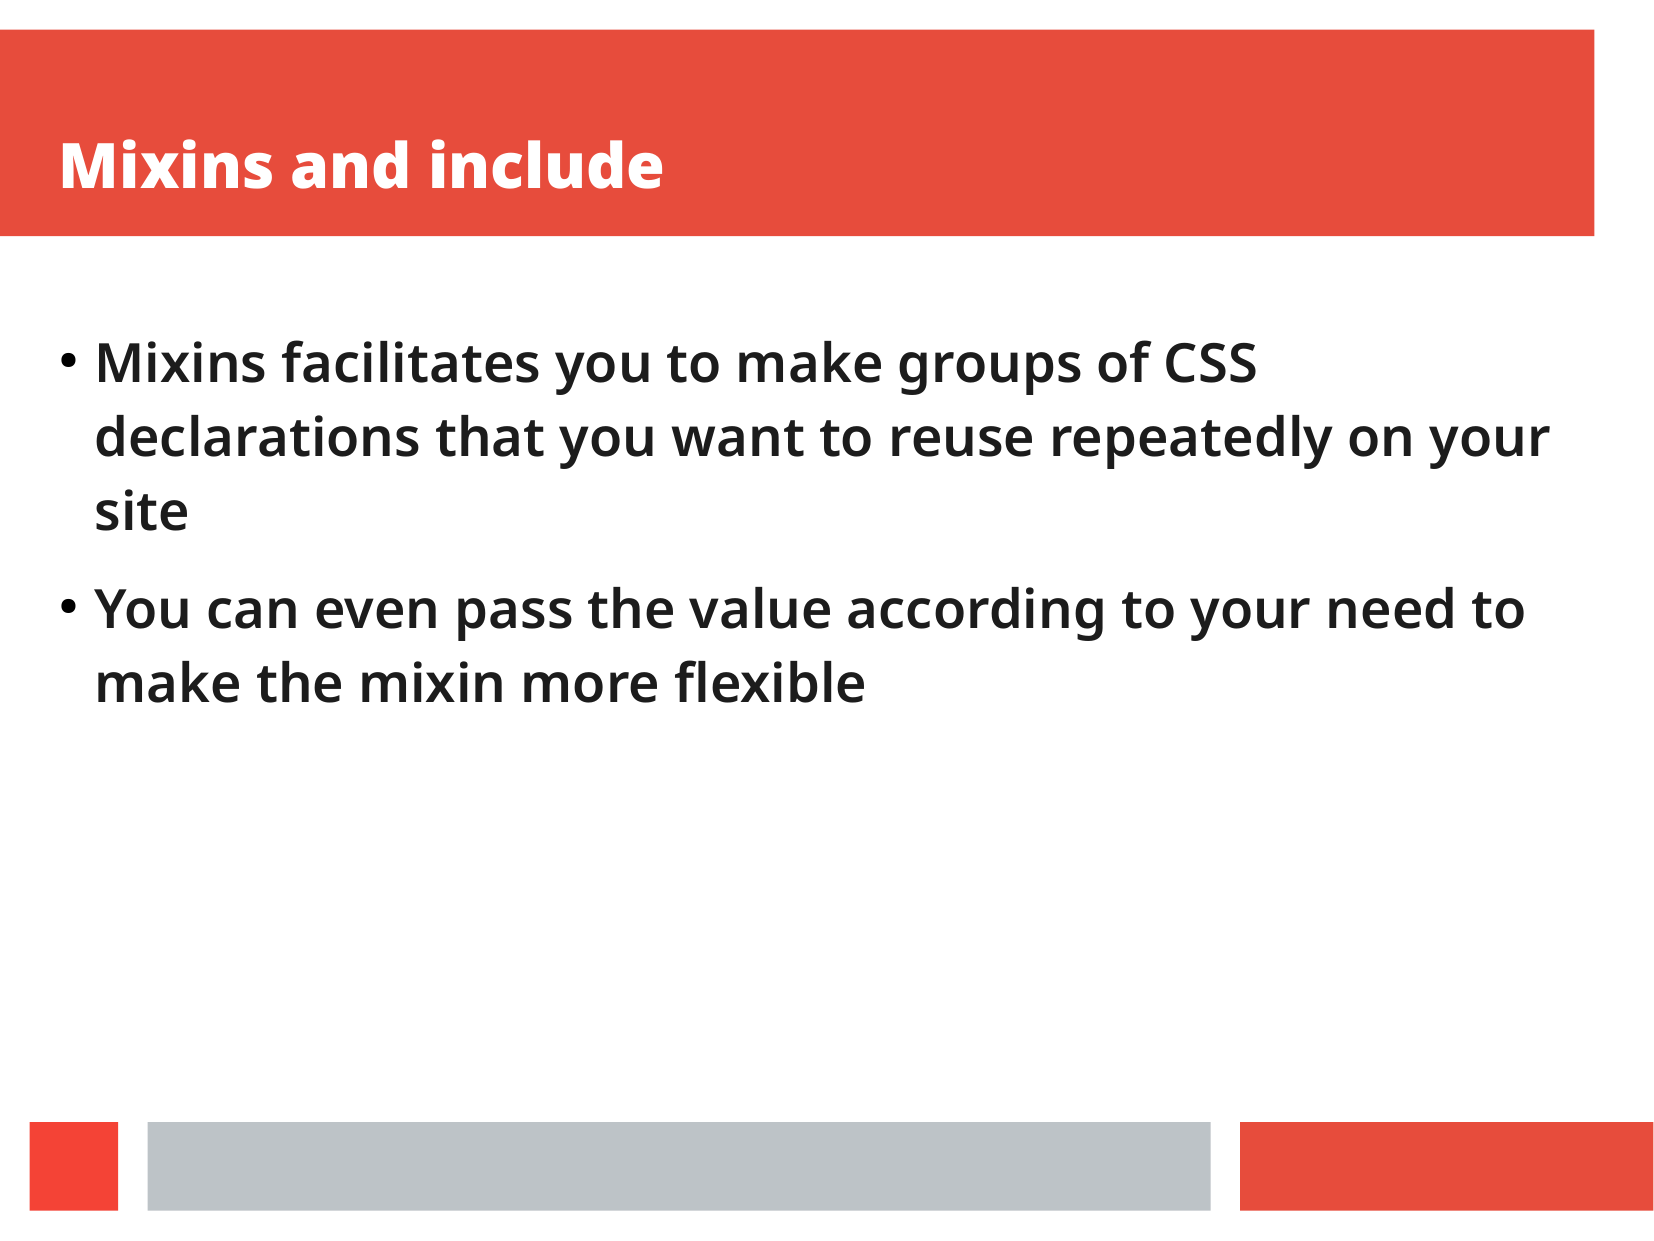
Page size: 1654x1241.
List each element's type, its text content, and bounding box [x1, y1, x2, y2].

title Mixins and include [59, 59, 1595, 207]
list Mixins facilitates you to make groups of CSS declarations that you want to reuse repeatedly on your site You can even pass the value according to your need to make the mixin more flexible [59, 324, 1565, 1093]
